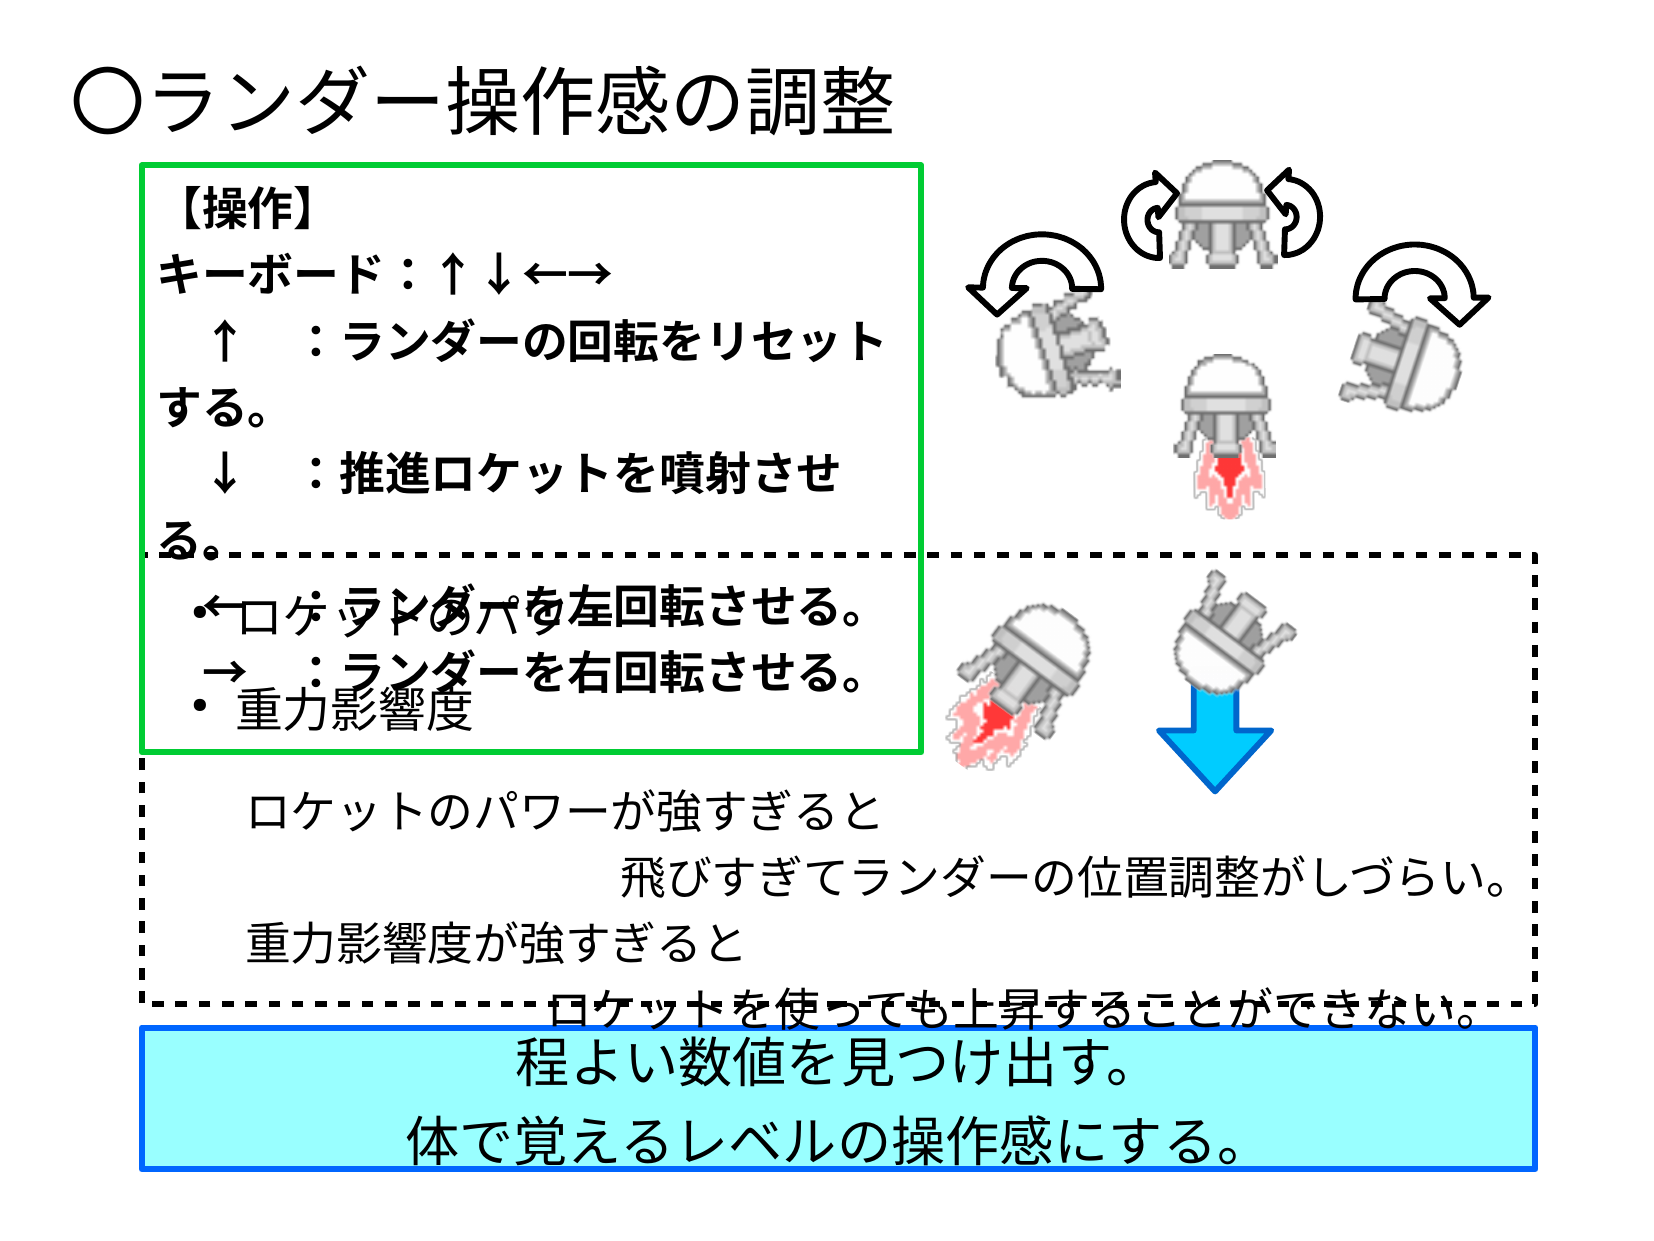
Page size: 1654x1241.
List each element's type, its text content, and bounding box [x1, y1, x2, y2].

list ロケットのパワー 重力影響度 [177, 578, 709, 745]
picture [980, 287, 1121, 424]
text_box [968, 234, 1102, 315]
text_box ロケットのパワーが強すぎると 飛びすぎてランダーの位置調整がしづらい。 重力影響度が強すぎると ロケットを使っても上昇することができない。 [82, 767, 1595, 1020]
text_box [1158, 688, 1272, 767]
title 〇ランダー操作感の調整 [70, 40, 1052, 154]
text_box 程よい数値を見つけ出す。 体で覚えるレベルの操作感にする。 [141, 1027, 1536, 1170]
picture [924, 578, 1118, 767]
picture [1172, 354, 1276, 520]
text_box [1267, 169, 1321, 256]
picture [1169, 160, 1278, 269]
picture [1336, 298, 1477, 434]
text_box [1355, 244, 1489, 325]
text_box [1124, 172, 1178, 259]
picture [1148, 566, 1300, 719]
text_box 【操作】 キーボード：↑↓←→ ↑ ：ランダーの回転をリセットする。 ↓ ：推進ロケットを噴射させる。 ← ：ランダーを左回転させる。 → ：ランダーを右回転させる。 [141, 165, 922, 493]
